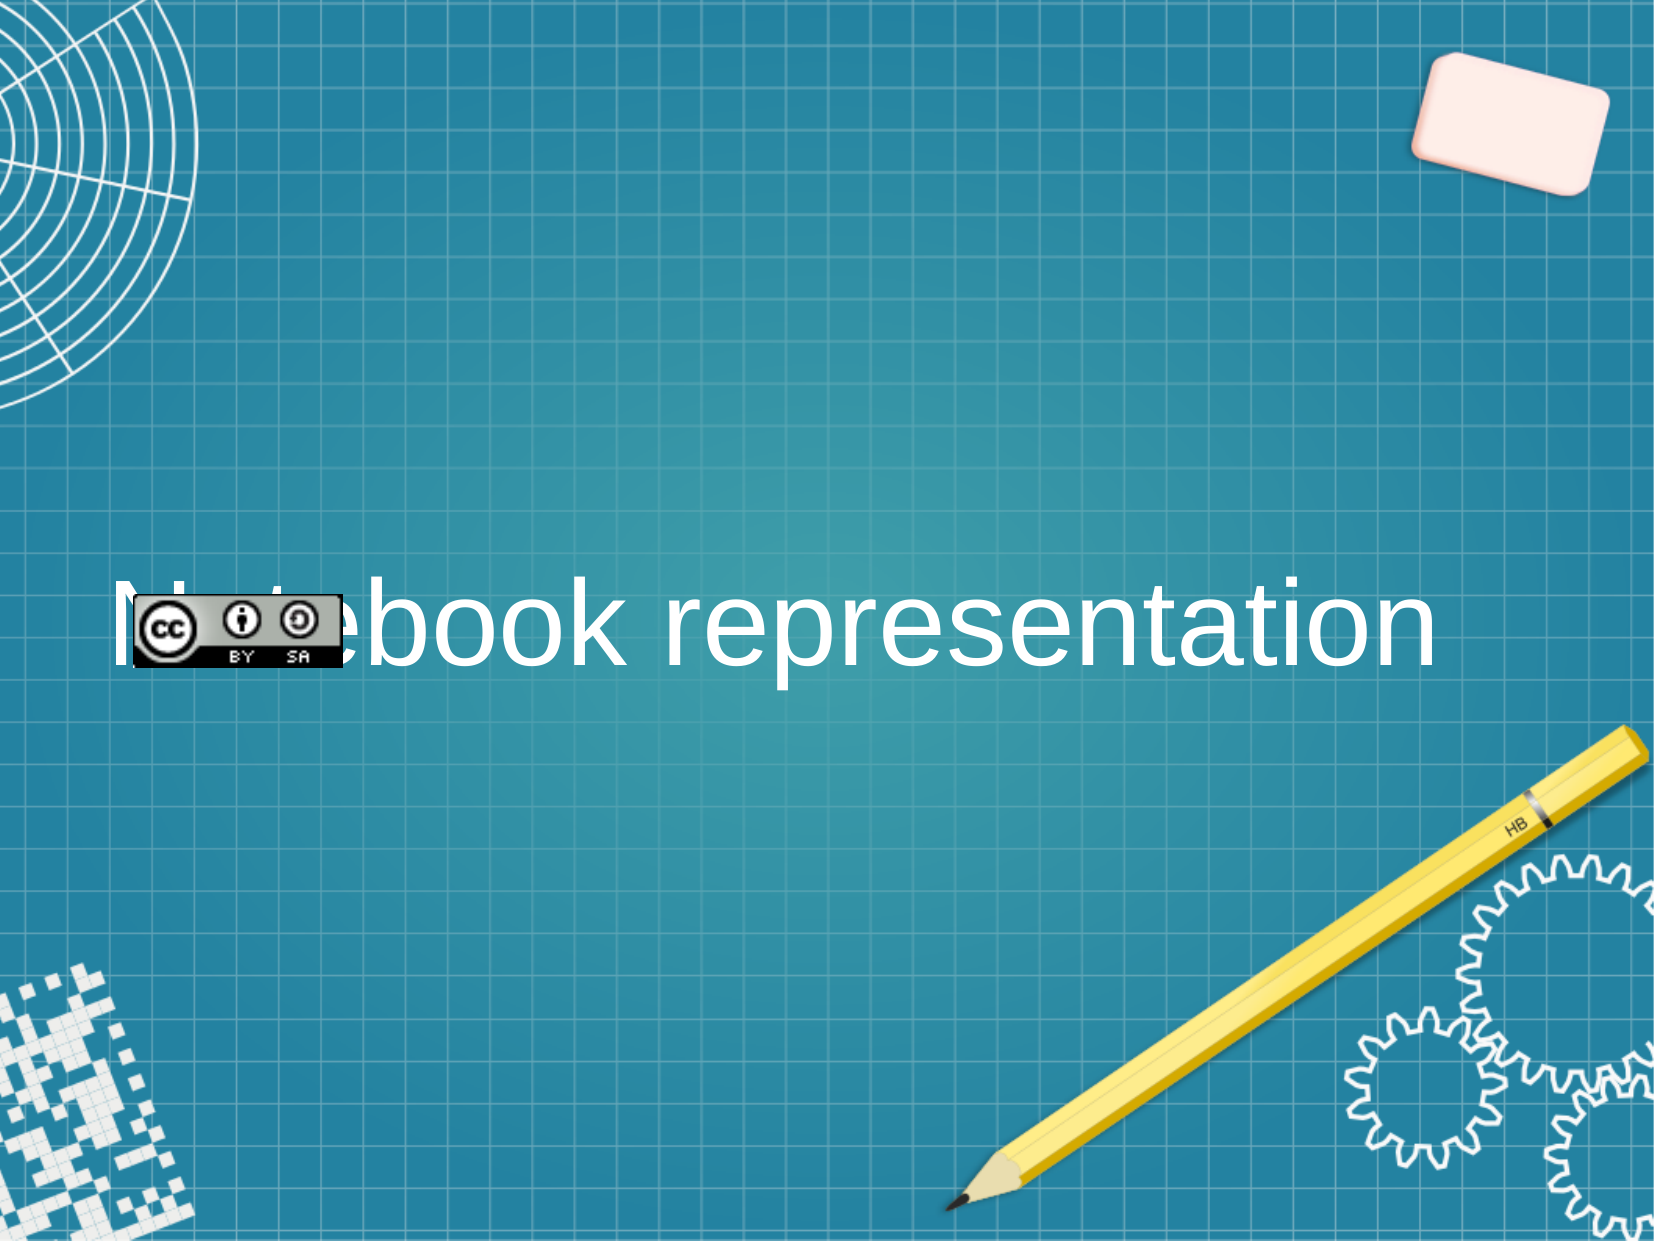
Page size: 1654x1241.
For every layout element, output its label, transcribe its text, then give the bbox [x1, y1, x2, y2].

title Notebook representation [0, 451, 1571, 796]
picture [133, 594, 343, 668]
picture [0, 0, 1654, 1241]
